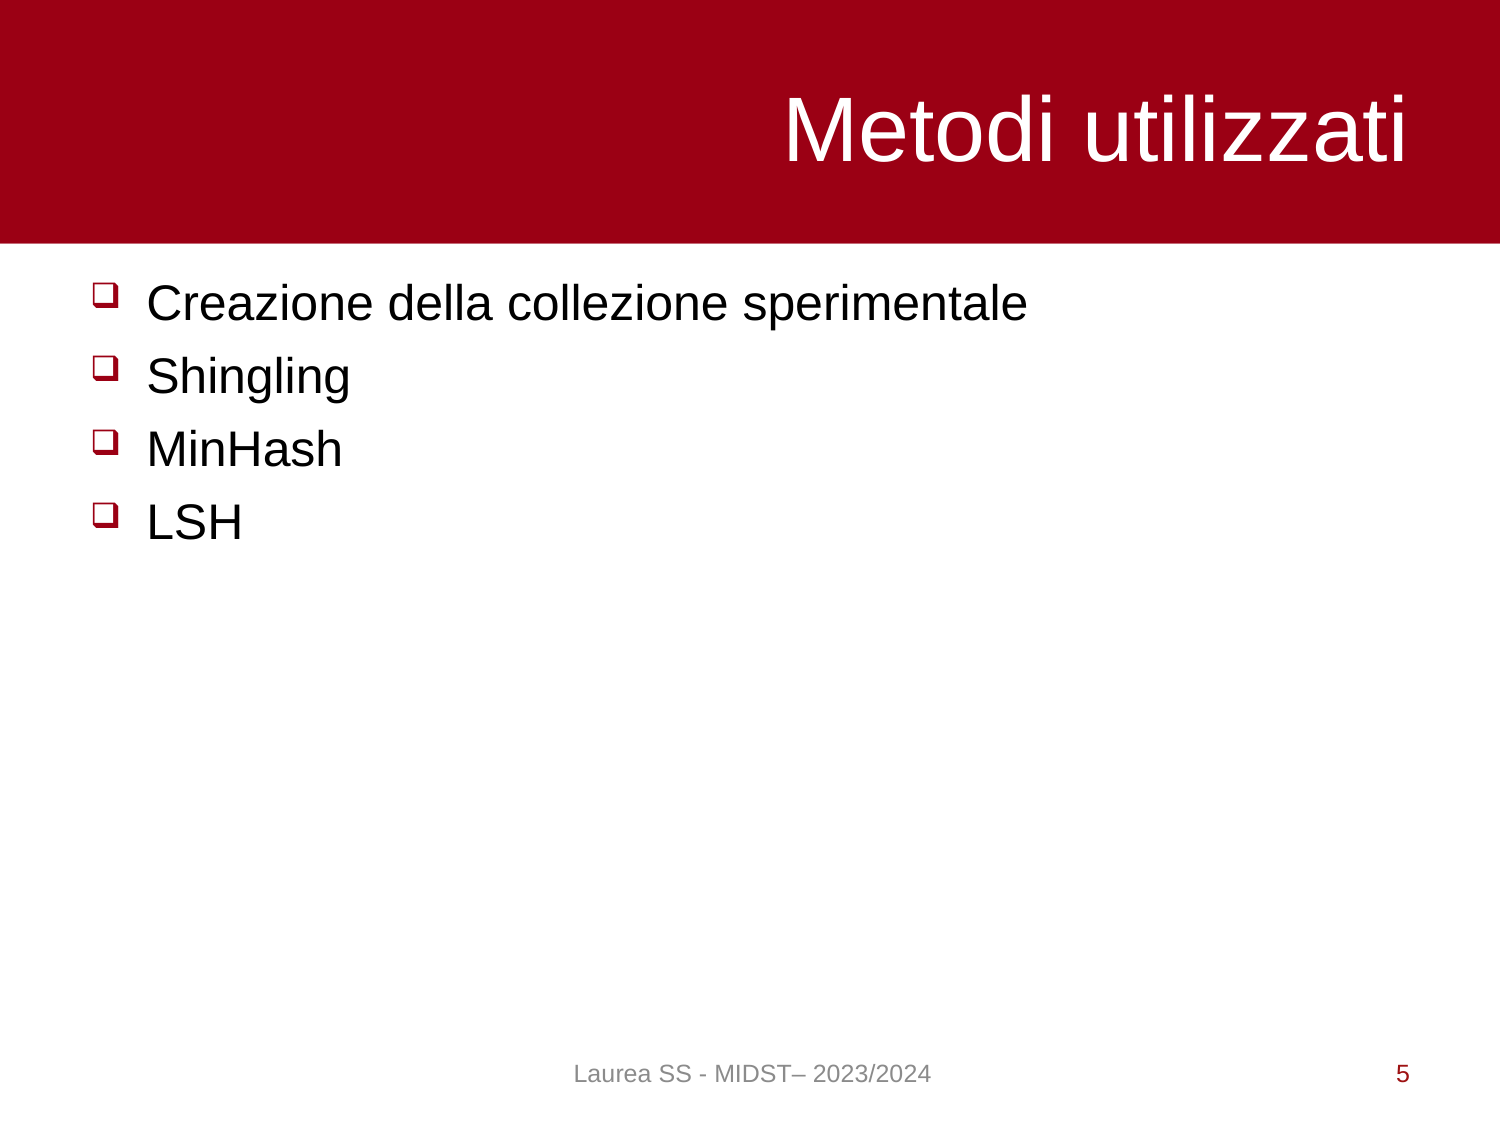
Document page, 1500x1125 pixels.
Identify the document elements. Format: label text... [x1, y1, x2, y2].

list Creazione della collezione sperimentale Shingling MinHash LSH [75, 262, 1425, 1005]
title Metodi utilizzati [345, 16, 1425, 233]
